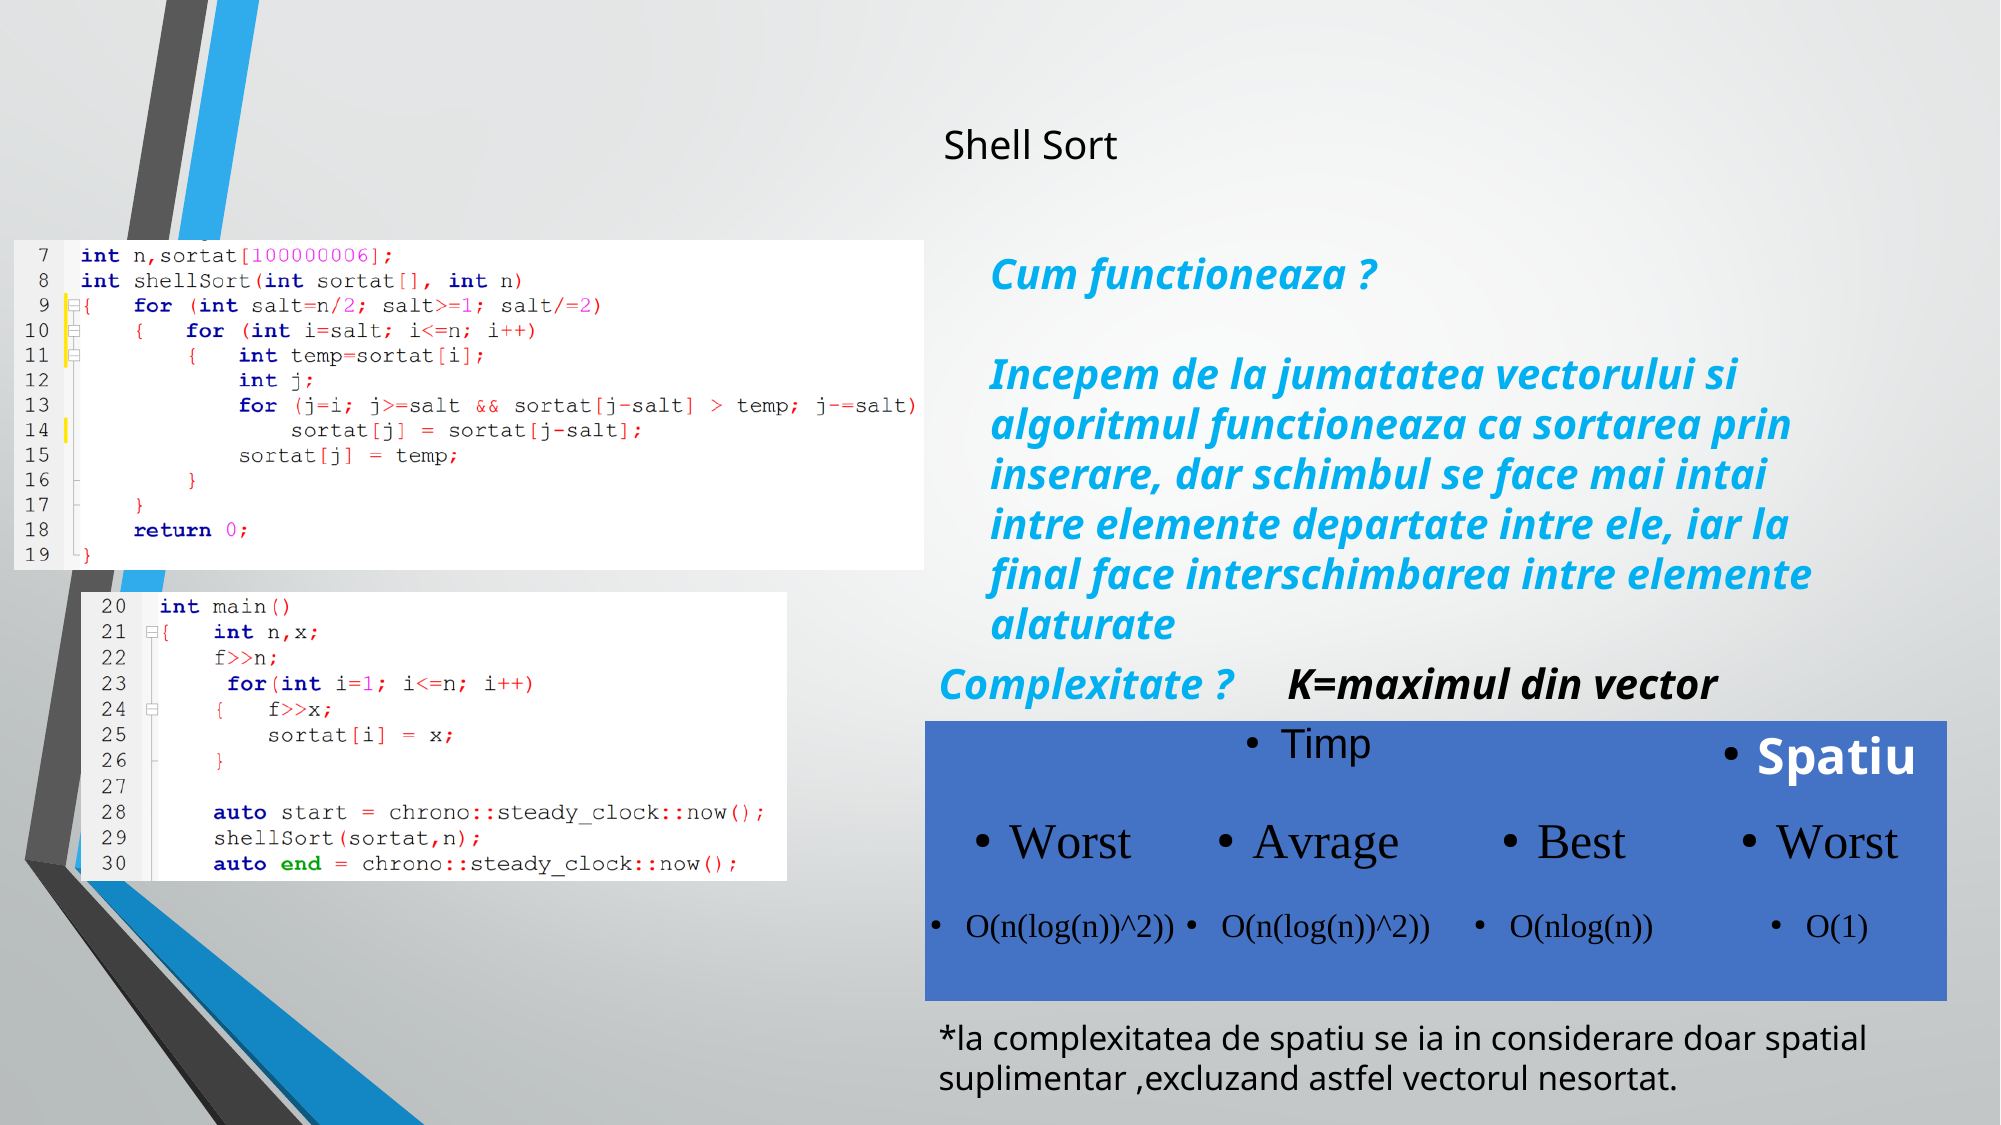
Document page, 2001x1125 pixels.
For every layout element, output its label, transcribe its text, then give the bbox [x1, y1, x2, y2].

picture [14, 240, 924, 570]
text_box Complexitate ? K=maximul din vector *la complexitatea de spatiu se ia in considerare doar spatial suplimentar ,excluzand astfel vectorul nesortat. [923, 650, 1947, 1110]
table_header Spatiu [1692, 721, 1947, 814]
table_cell O(1) [1692, 907, 1947, 1001]
table_cell Worst [1692, 814, 1947, 907]
picture [81, 592, 787, 881]
table_cell Best [1436, 814, 1692, 907]
title Shell Sort [243, 112, 1819, 175]
table_cell O(n(log(n))^2)) [925, 907, 1180, 1001]
table_cell Worst [925, 814, 1180, 907]
table_cell O(n(log(n))^2)) [1180, 907, 1436, 1001]
table_header Timp [925, 721, 1692, 814]
text_box Cum functioneaza ? Incepem de la jumatatea vectorului si algoritmul functioneaza ca sortarea prin inserare, dar schimbul se face mai intai intre elemente departate intre ele, iar la final face interschimbarea intre elemente alaturate [975, 240, 1866, 650]
table_cell Avrage [1180, 814, 1436, 907]
table_cell O(nlog(n)) [1436, 907, 1692, 1001]
